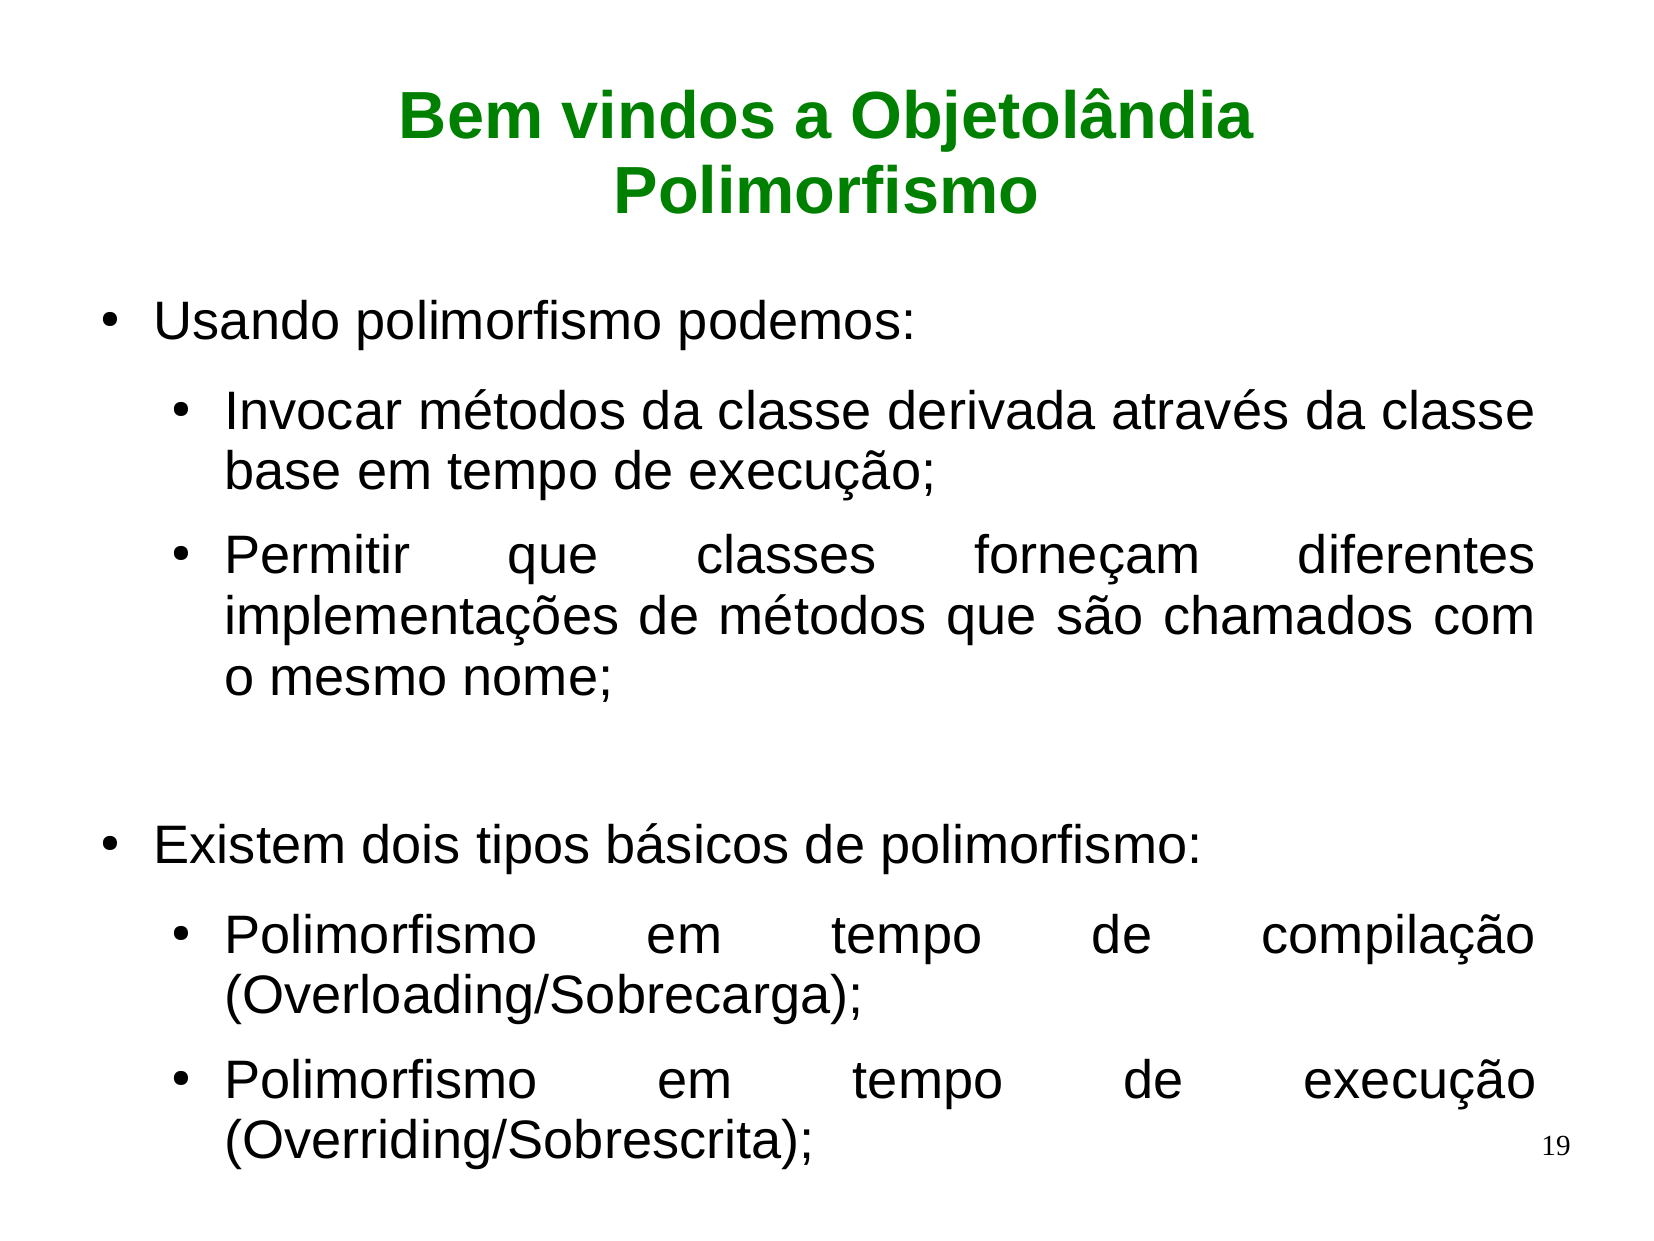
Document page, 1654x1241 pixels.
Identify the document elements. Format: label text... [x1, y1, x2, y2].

list Usando polimorfismo podemos: Invocar métodos da classe derivada através da classe base em tempo de execução; Permitir que classes forneçam diferentes implementações de métodos que são chamados com o mesmo nome; Existem dois tipos básicos de polimorfismo: Polimorfismo em tempo de compilação (Overloading/Sobrecarga); Polimorfismo em tempo de execução (Overriding/Sobrescrita); [82, 290, 1538, 1241]
title Bem vindos a Objetolândia Polimorfismo [82, 49, 1571, 257]
